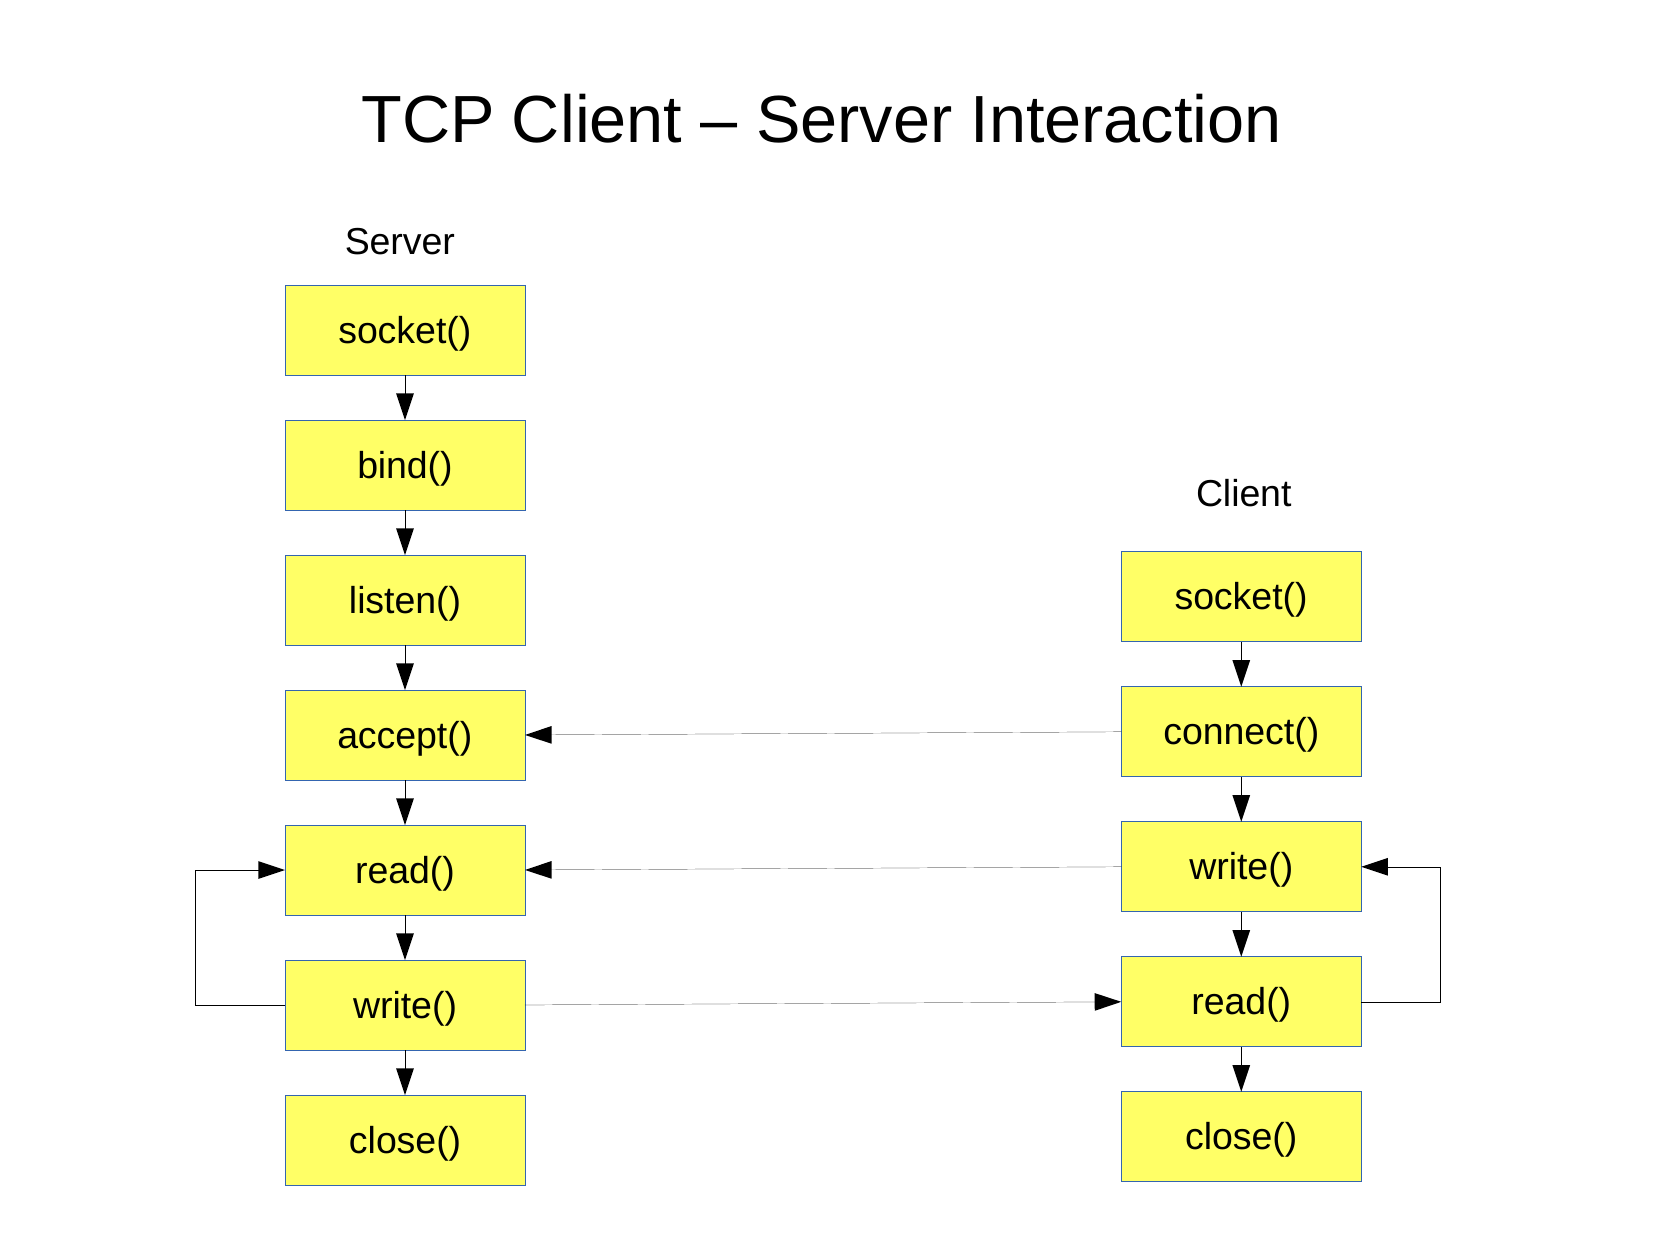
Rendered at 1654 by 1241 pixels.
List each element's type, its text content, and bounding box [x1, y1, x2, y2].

text_box socket() [285, 285, 526, 376]
text_box TCP Client – Server Interaction [346, 75, 1307, 165]
text_box socket() [1121, 551, 1362, 642]
text_box read() [1121, 956, 1362, 1047]
text_box read() [285, 825, 526, 916]
text_box accept() [285, 690, 526, 781]
text_box Server [330, 213, 481, 271]
text_box connect() [1121, 686, 1362, 777]
text_box Client [1181, 465, 1317, 522]
text_box write() [285, 960, 526, 1051]
text_box close() [285, 1095, 526, 1186]
text_box write() [1121, 821, 1362, 912]
text_box bind() [285, 420, 526, 511]
text_box listen() [285, 555, 526, 646]
text_box close() [1121, 1091, 1362, 1182]
